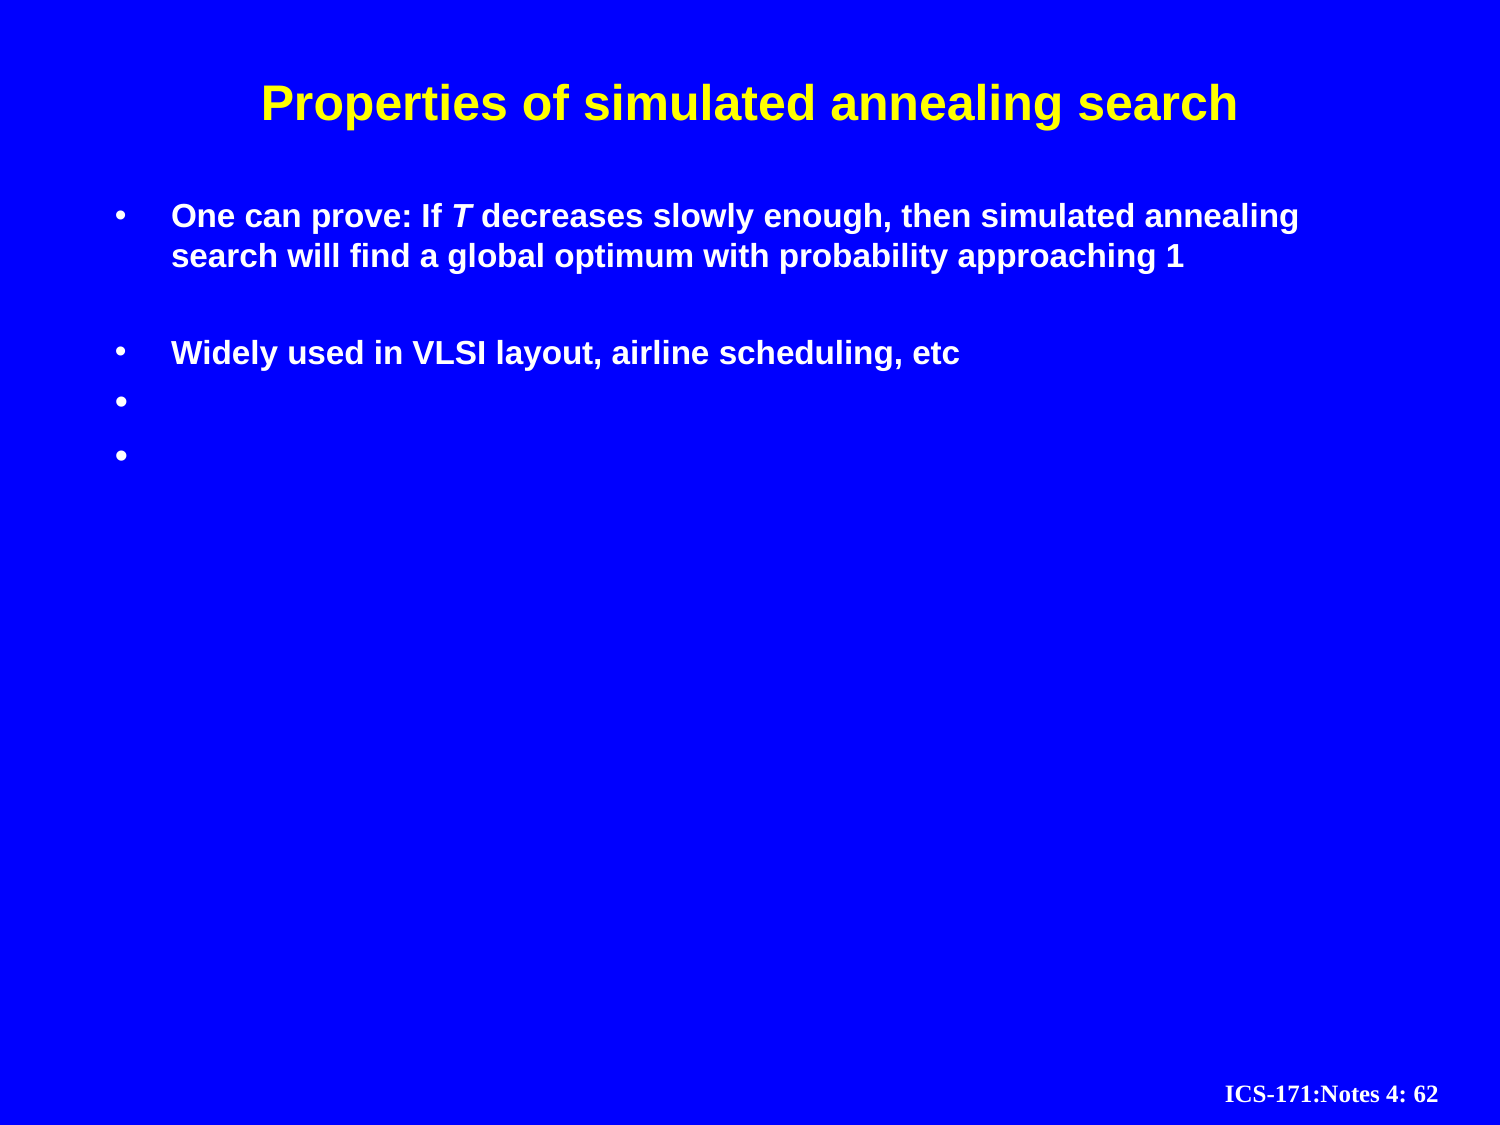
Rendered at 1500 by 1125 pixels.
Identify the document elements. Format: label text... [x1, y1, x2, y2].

list One can prove: If T decreases slowly enough, then simulated annealing search will find a global optimum with probability approaching 1 Widely used in VLSI layout, airline scheduling, etc [99, 187, 1388, 1013]
title Properties of simulated annealing search [112, 49, 1388, 150]
